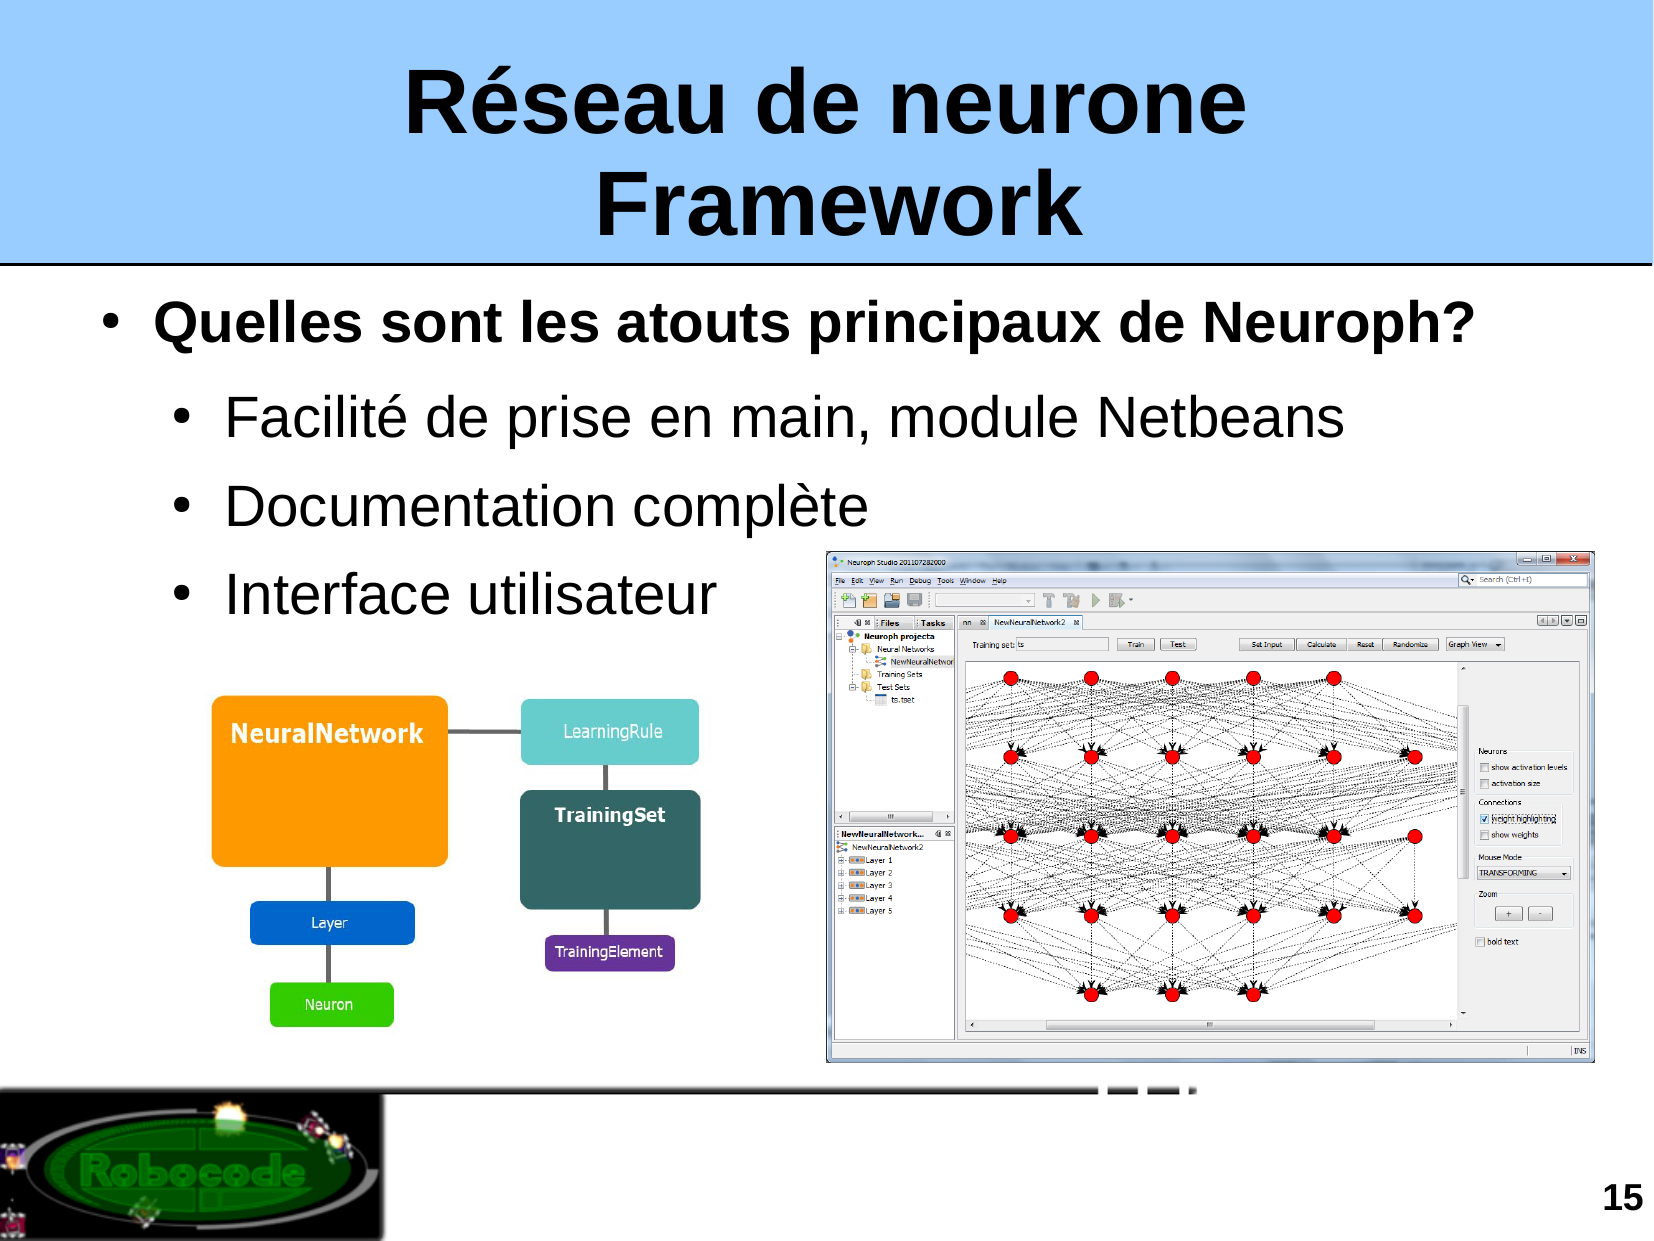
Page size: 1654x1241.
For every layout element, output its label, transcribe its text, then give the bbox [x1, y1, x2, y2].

title Réseau de neurone Framework [82, 49, 1571, 257]
list Quelles sont les atouts principaux de Neuroph? Facilité de prise en main, module Netbeans Documentation complète Interface utilisateur [82, 290, 1571, 1109]
text_box <numéro> [1587, 1169, 1654, 1241]
picture [0, 266, 1625, 1241]
text_box [0, 0, 1654, 266]
